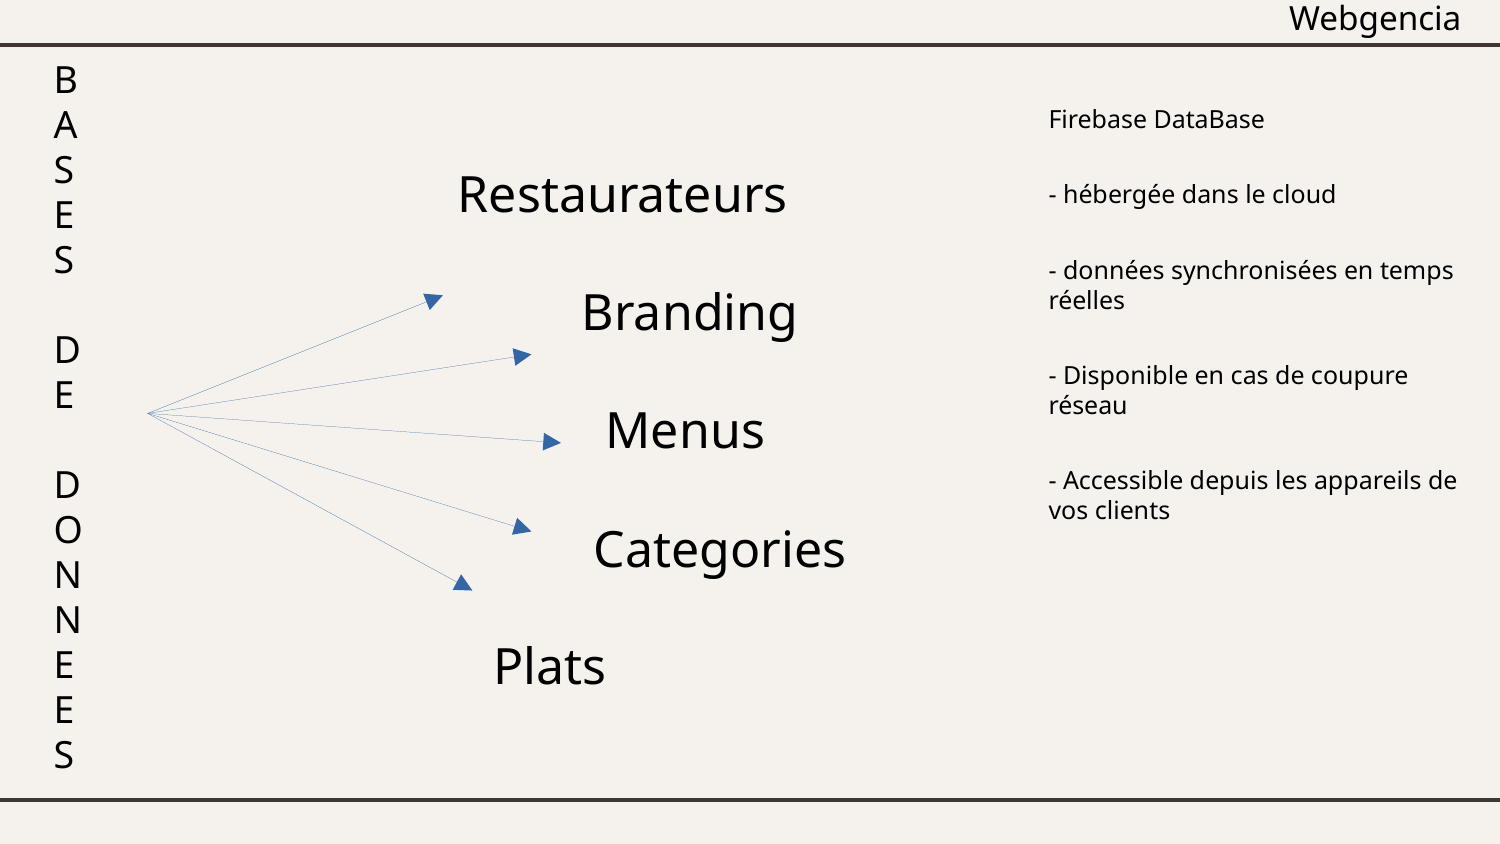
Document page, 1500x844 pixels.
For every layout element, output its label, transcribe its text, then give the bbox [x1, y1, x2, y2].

text_box Firebase DataBase - hébergée dans le cloud - données synchronisées en temps réelles - Disponible en cas de coupure réseau - Accessible depuis les appareils de vos clients [1033, 88, 1477, 621]
text_box Plats [478, 620, 1188, 739]
text_box Webgencia [1250, 0, 1500, 42]
title B A S E S D E D O N N E E S [38, 41, 148, 798]
text_box Menus [590, 383, 1033, 502]
text_box Branding [566, 265, 981, 384]
text_box Categories [578, 501, 934, 620]
text_box Restaurateurs [442, 147, 1033, 266]
